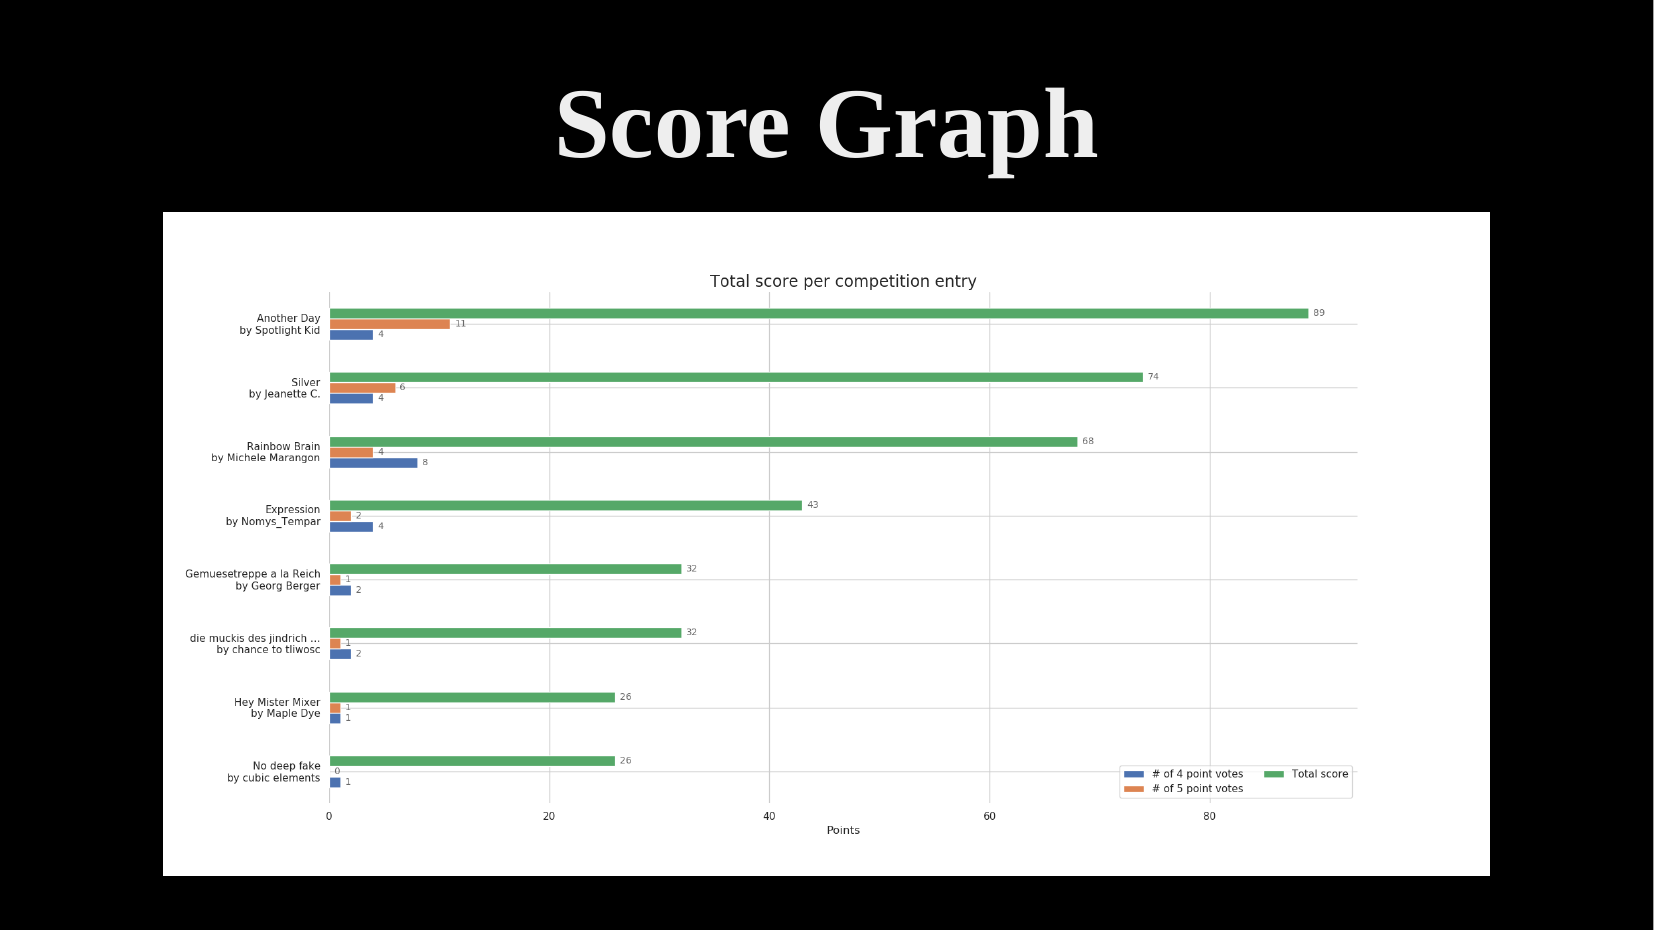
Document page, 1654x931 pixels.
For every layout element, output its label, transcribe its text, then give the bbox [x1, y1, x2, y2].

title Score Graph [82, 35, 1571, 213]
picture [163, 212, 1490, 876]
